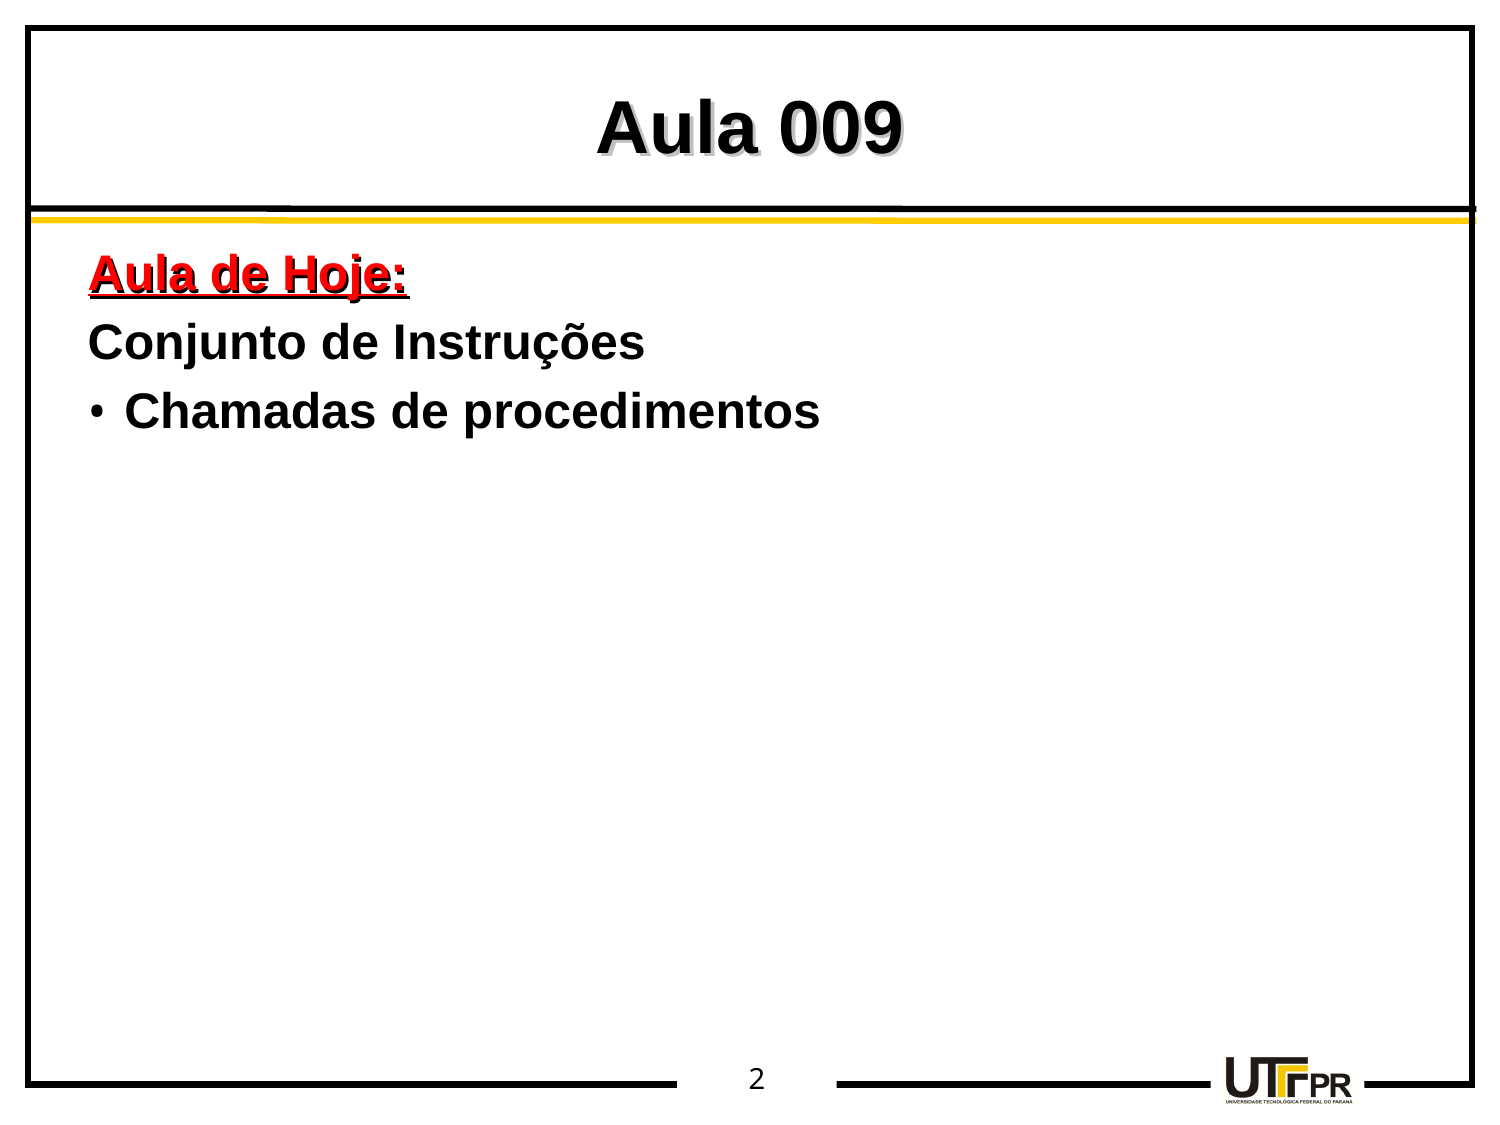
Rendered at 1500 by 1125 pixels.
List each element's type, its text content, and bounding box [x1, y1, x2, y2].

list Aula de Hoje: Conjunto de Instruções Chamadas de procedimentos [72, 243, 1428, 941]
picture [1225, 1057, 1353, 1104]
title Aula 009 [26, 85, 1474, 180]
